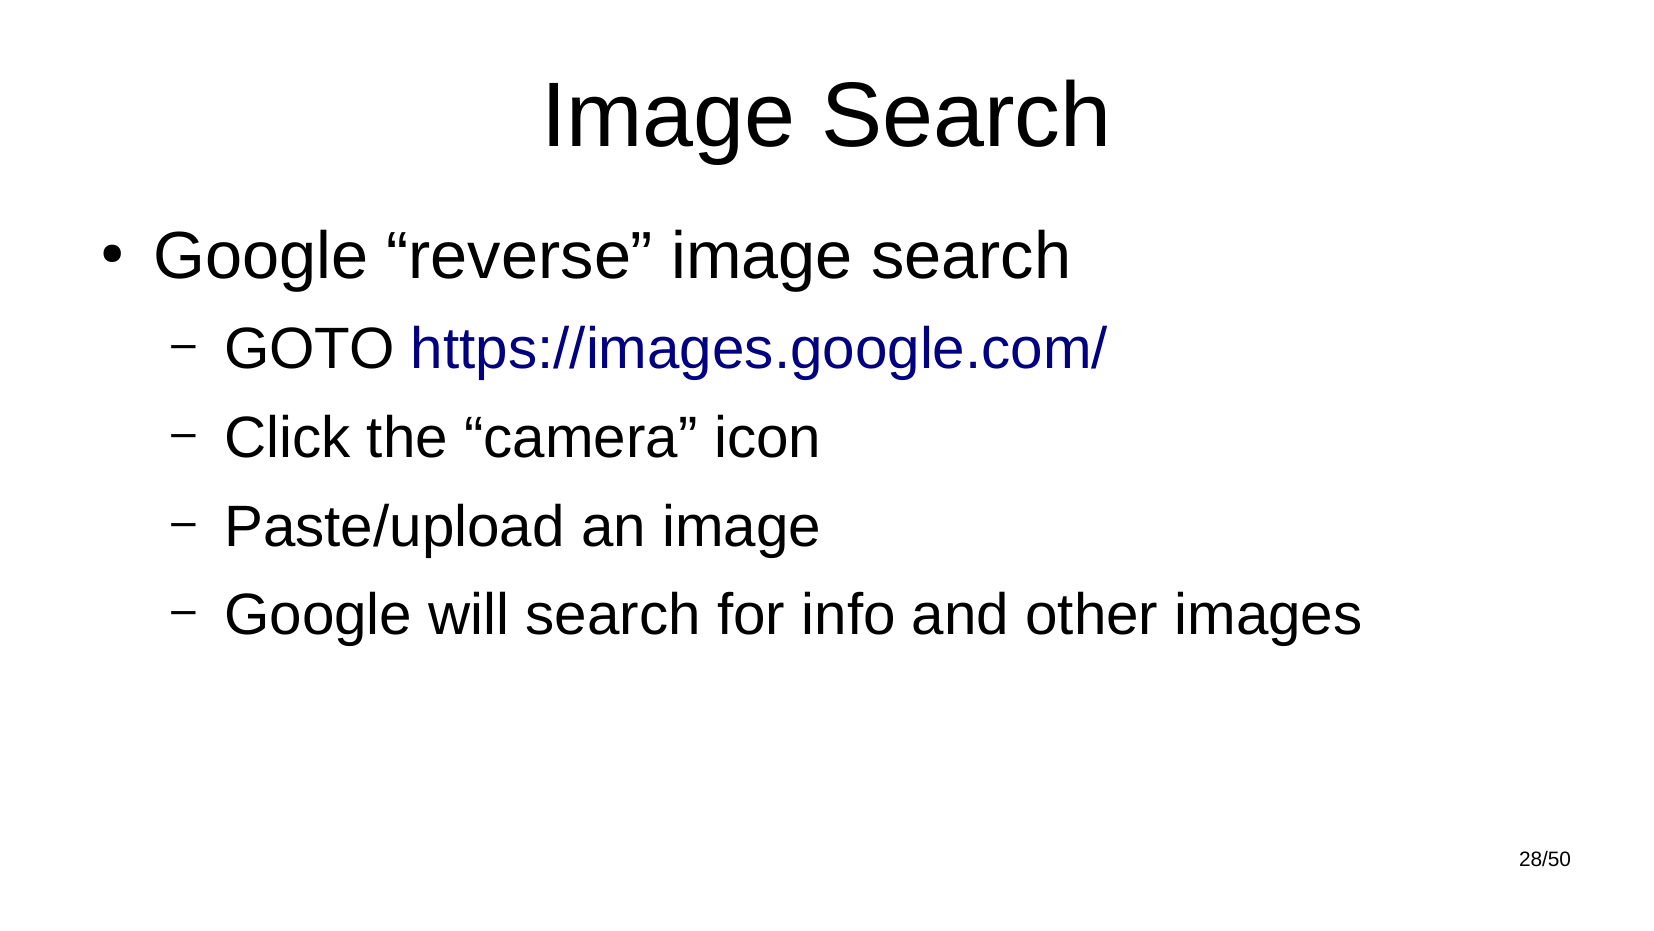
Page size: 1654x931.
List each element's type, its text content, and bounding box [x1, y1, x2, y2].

title Image Search [82, 37, 1571, 193]
list Google “reverse” image search GOTO https://images.google.com/ Click the “camera” icon Paste/upload an image Google will search for info and other images [82, 217, 1571, 758]
